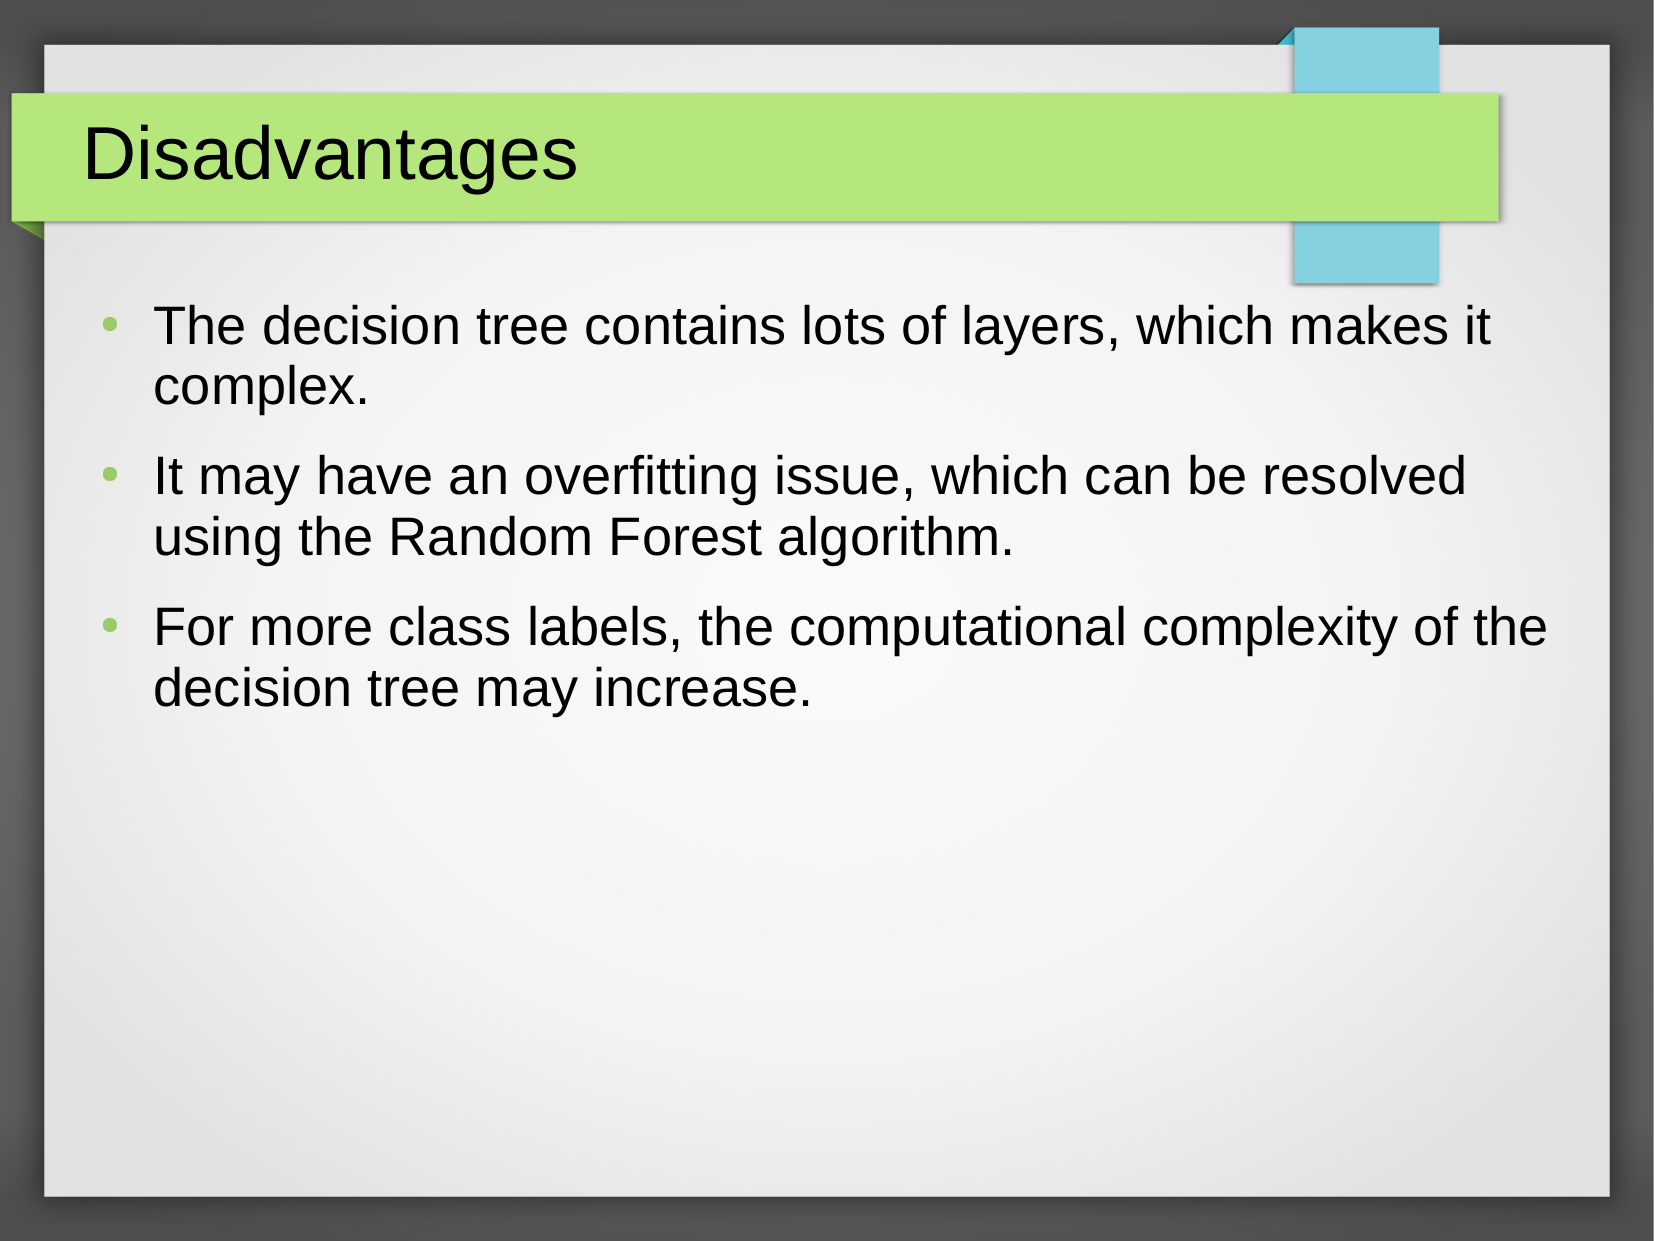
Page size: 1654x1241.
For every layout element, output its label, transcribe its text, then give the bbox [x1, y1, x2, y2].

title Disadvantages [82, 94, 1264, 213]
list The decision tree contains lots of layers, which makes it complex. It may have an overfitting issue, which can be resolved using the Random Forest algorithm. For more class labels, the computational complexity of the decision tree may increase. [82, 295, 1571, 1015]
picture [0, 0, 1654, 1241]
